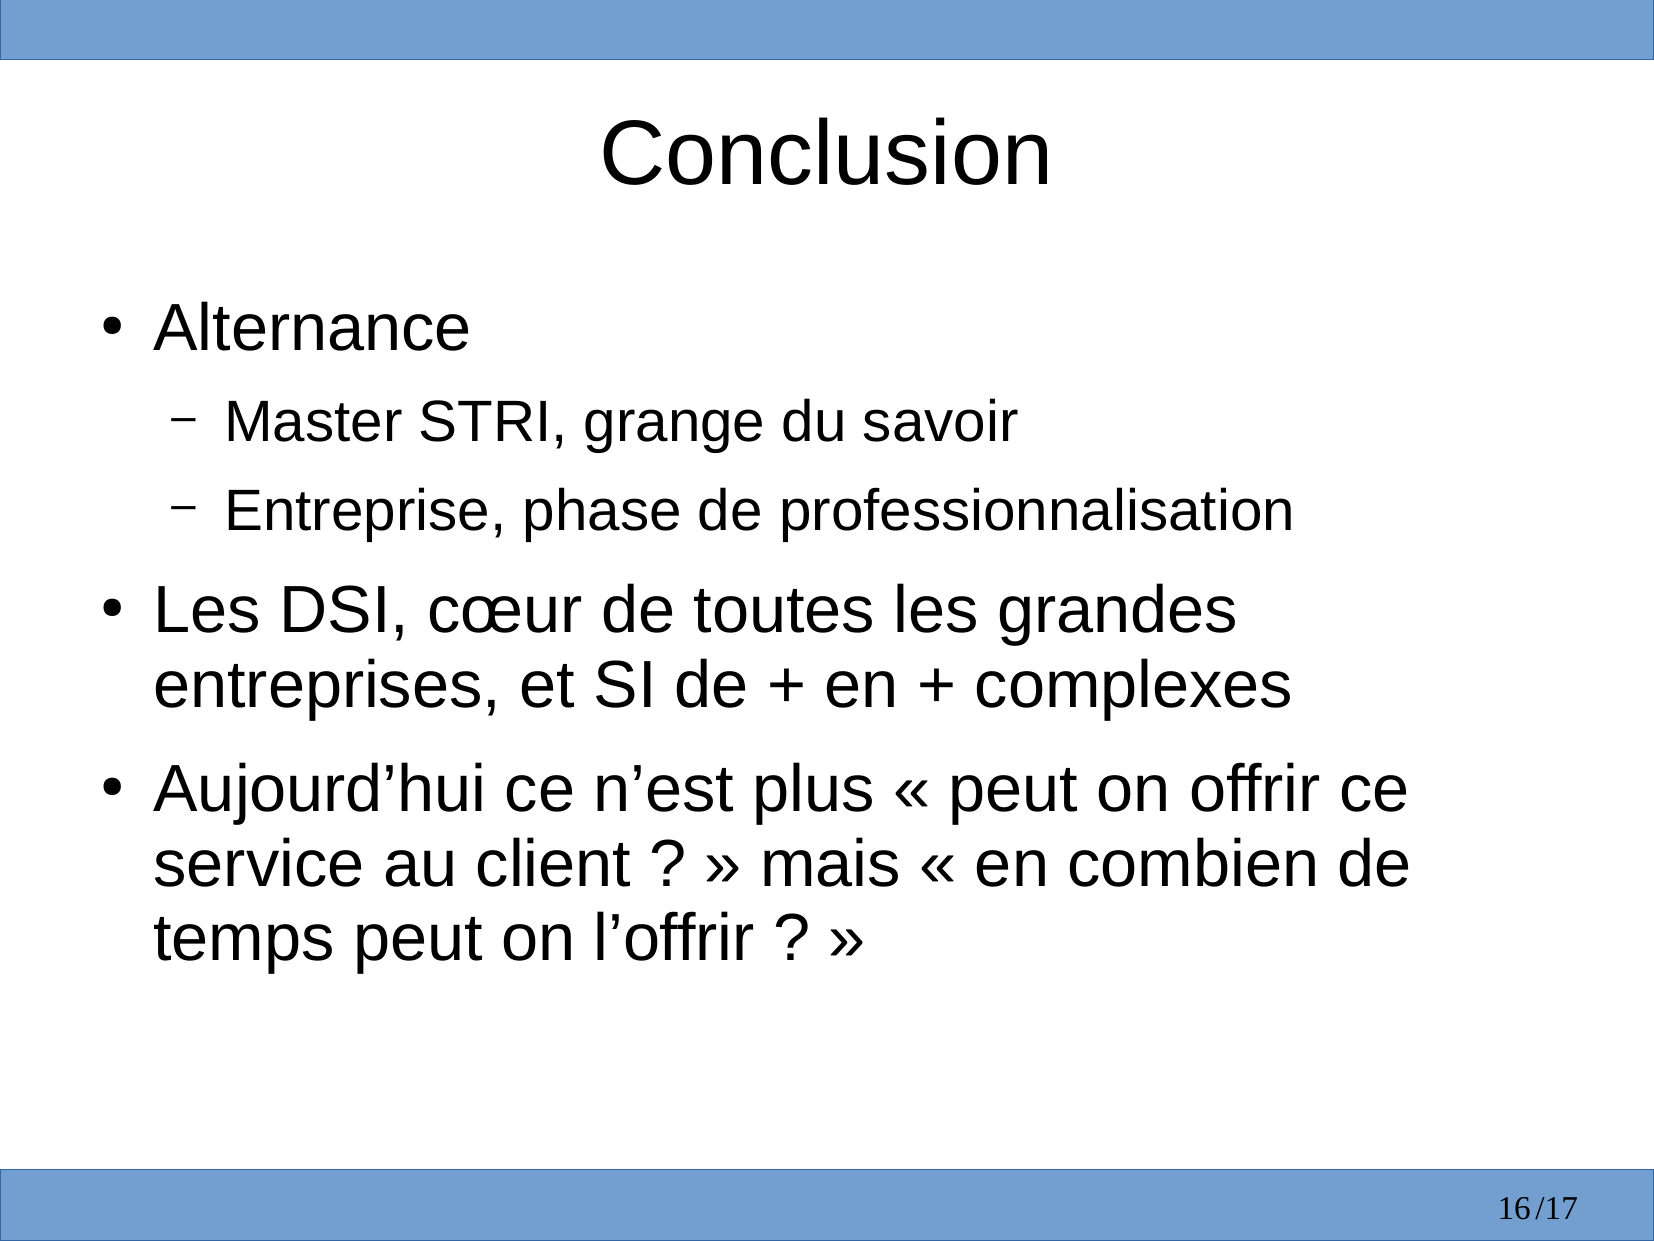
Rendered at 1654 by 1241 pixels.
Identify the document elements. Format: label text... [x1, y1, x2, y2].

list Alternance Master STRI, grange du savoir Entreprise, phase de professionnalisation Les DSI, cœur de toutes les grandes entreprises, et SI de + en + complexes Aujourd’hui ce n’est plus « peut on offrir ce service au client ? » mais « en combien de temps peut on l’offrir ? » [82, 290, 1571, 1010]
text_box [0, 0, 1654, 60]
title Conclusion [82, 60, 1571, 257]
